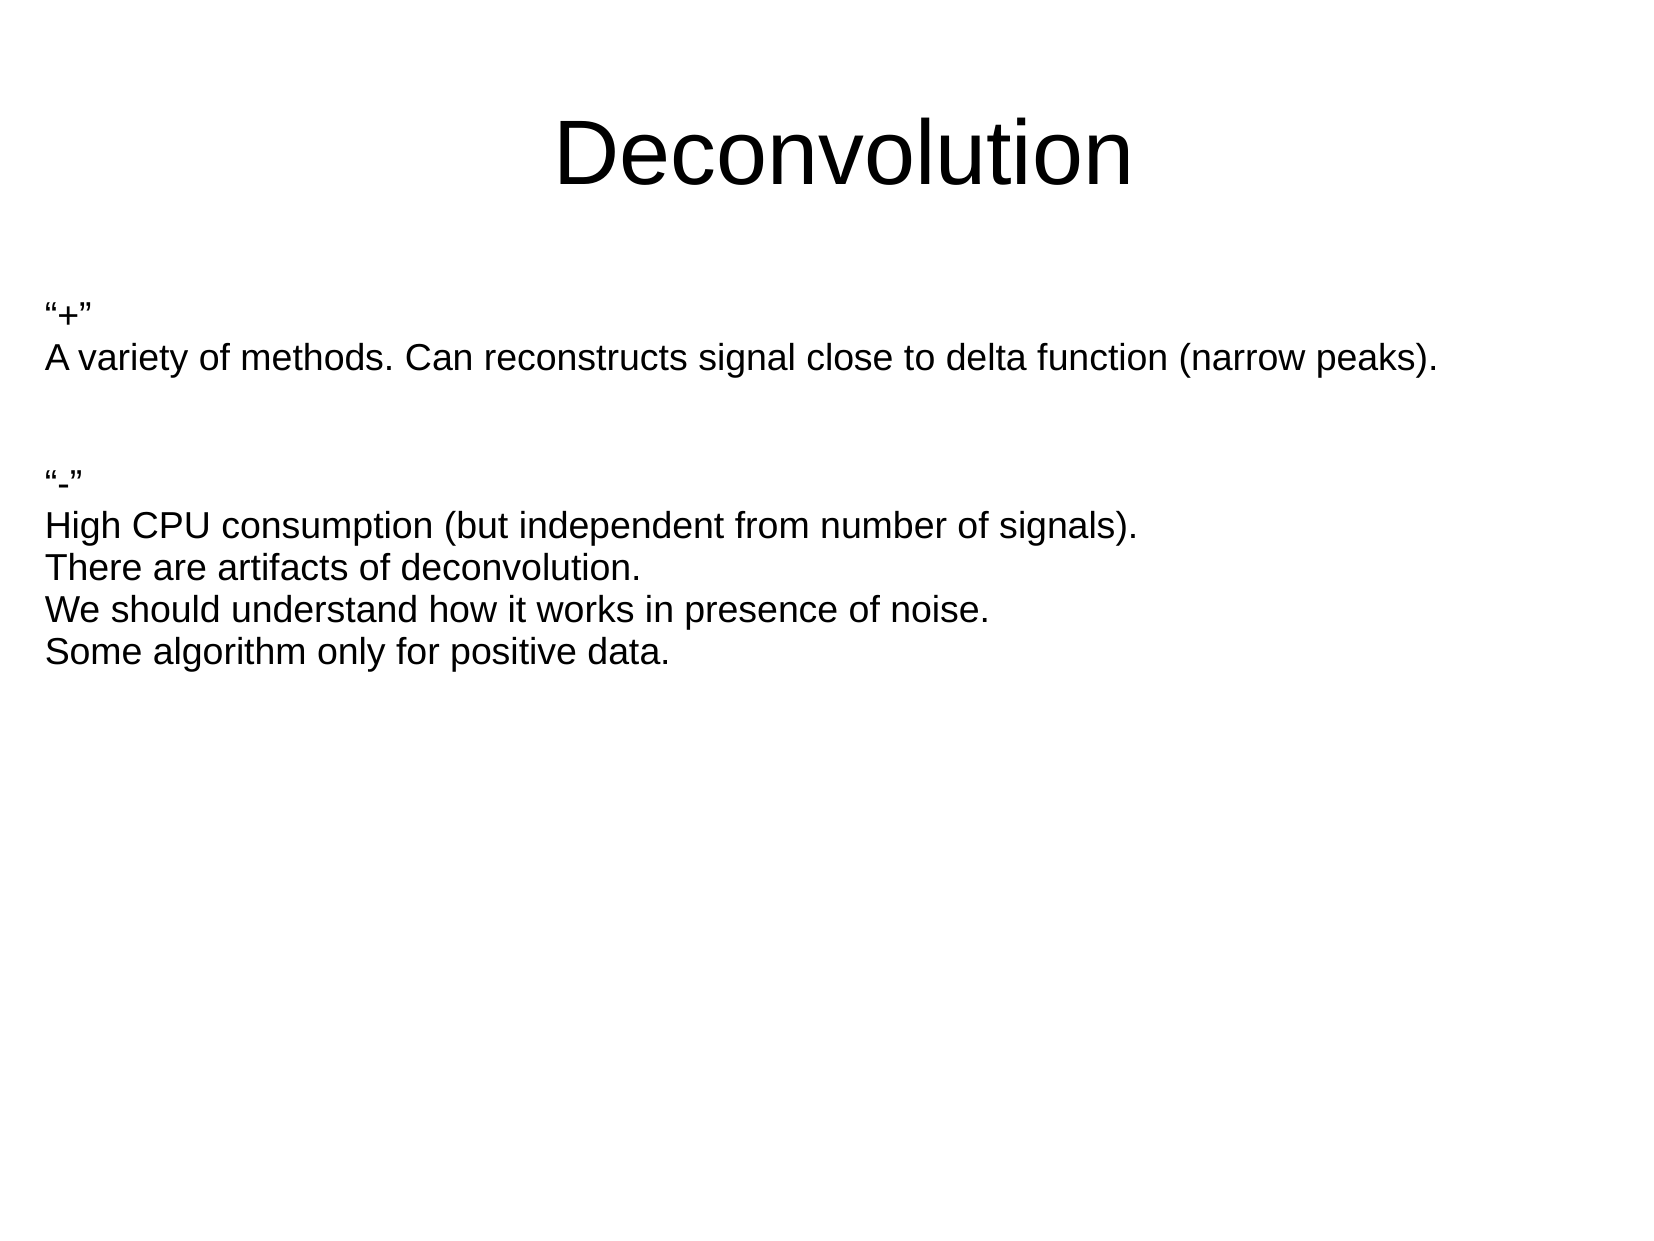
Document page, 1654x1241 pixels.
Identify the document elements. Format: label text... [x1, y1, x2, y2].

title Deconvolution [82, 49, 1571, 257]
text_box “+” A variety of methods. Can reconstructs signal close to delta function (narrow peaks). “-” High CPU consumption (but independent from number of signals). There are artifacts of deconvolution. We should understand how it works in presence of noise. Some algorithm only for positive data. [30, 287, 1621, 901]
